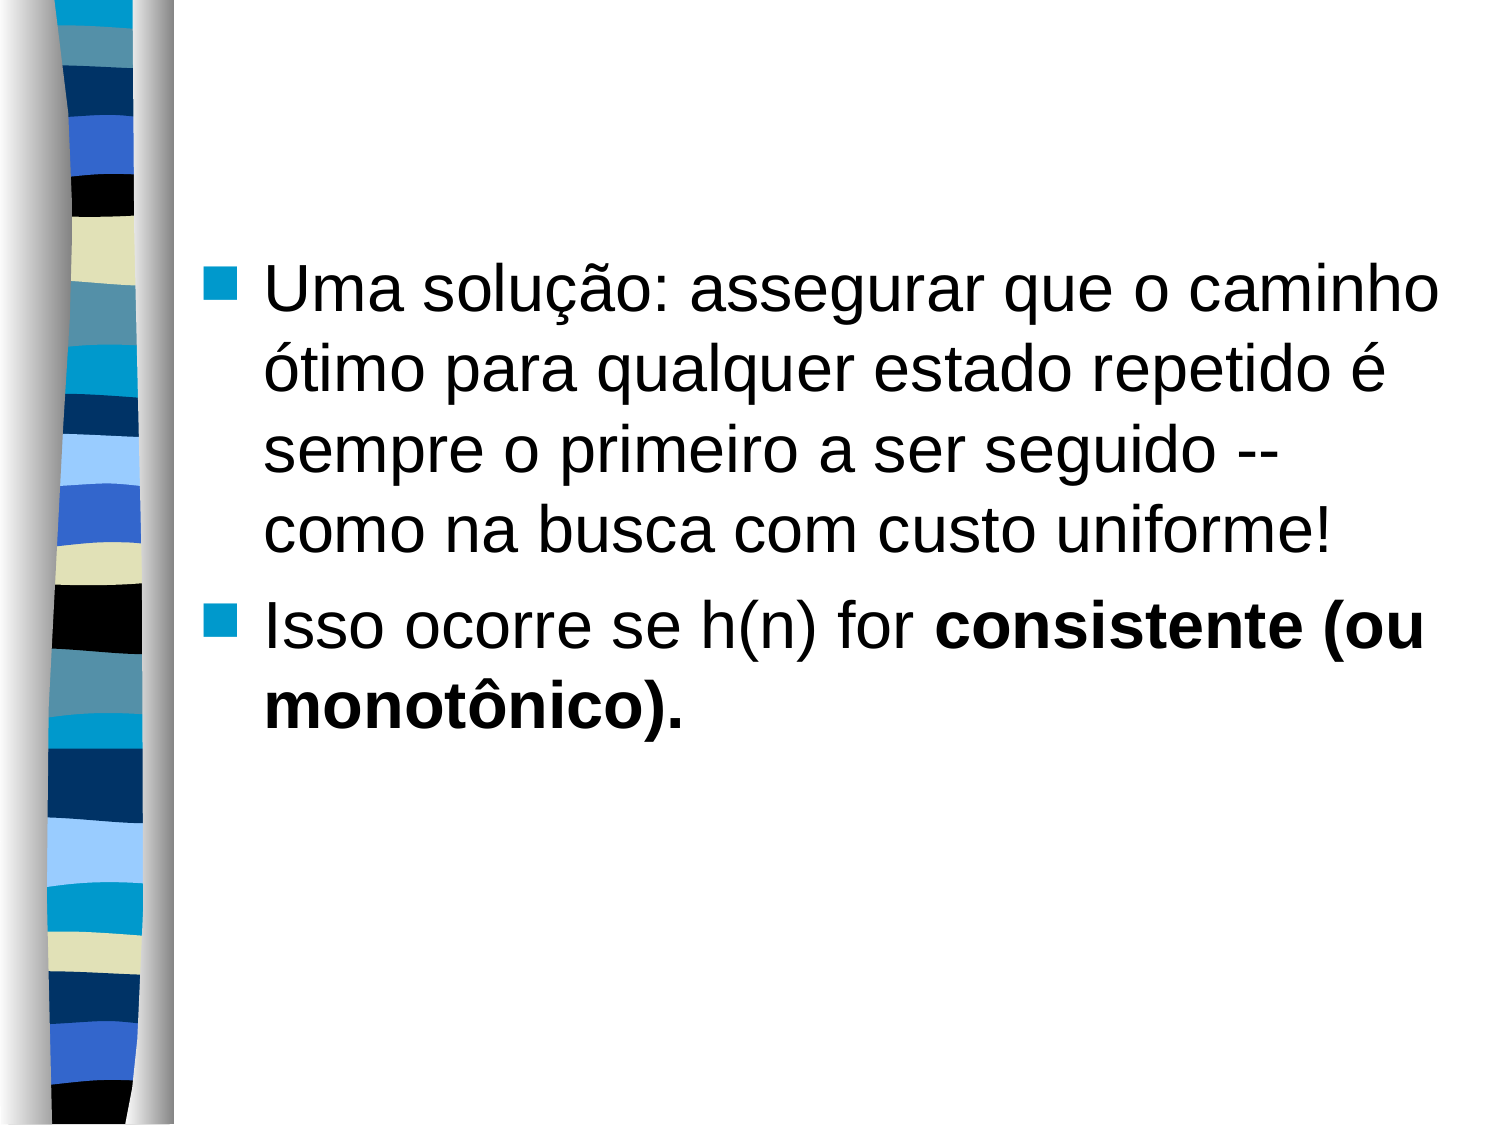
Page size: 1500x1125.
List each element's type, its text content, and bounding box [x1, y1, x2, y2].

list Uma solução: assegurar que o caminho ótimo para qualquer estado repetido é sempre o primeiro a ser seguido -- como na busca com custo uniforme! Isso ocorre se h(n) for consistente (ou monotônico). [192, 237, 1468, 1000]
